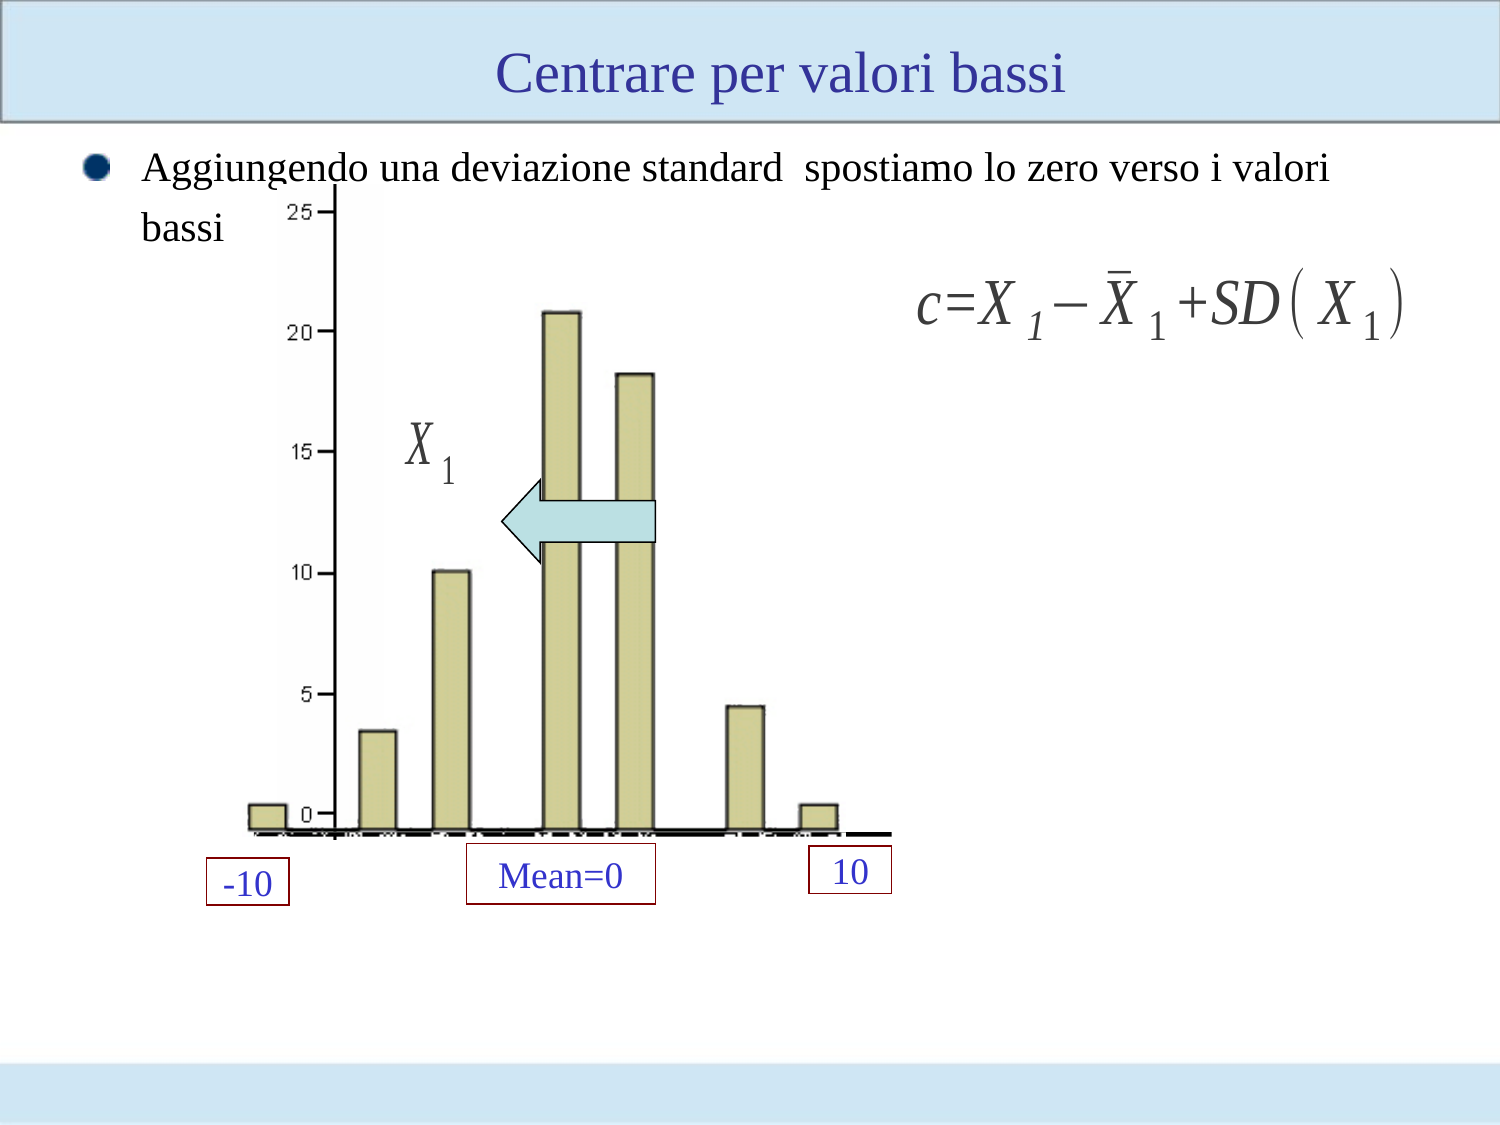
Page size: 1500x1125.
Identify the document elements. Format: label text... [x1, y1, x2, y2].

picture [0, 0, 1500, 1125]
title Centrare per valori bassi [249, 21, 1313, 117]
text_box Mean=0 [466, 843, 656, 905]
text_box [501, 479, 656, 563]
text_box 10 [809, 846, 892, 894]
text_box Aggiungendo una deviazione standard spostiamo lo zero verso i valori bassi [65, 122, 1366, 258]
chart [901, 262, 1426, 352]
text_box -10 [206, 857, 290, 906]
chart [390, 408, 470, 493]
